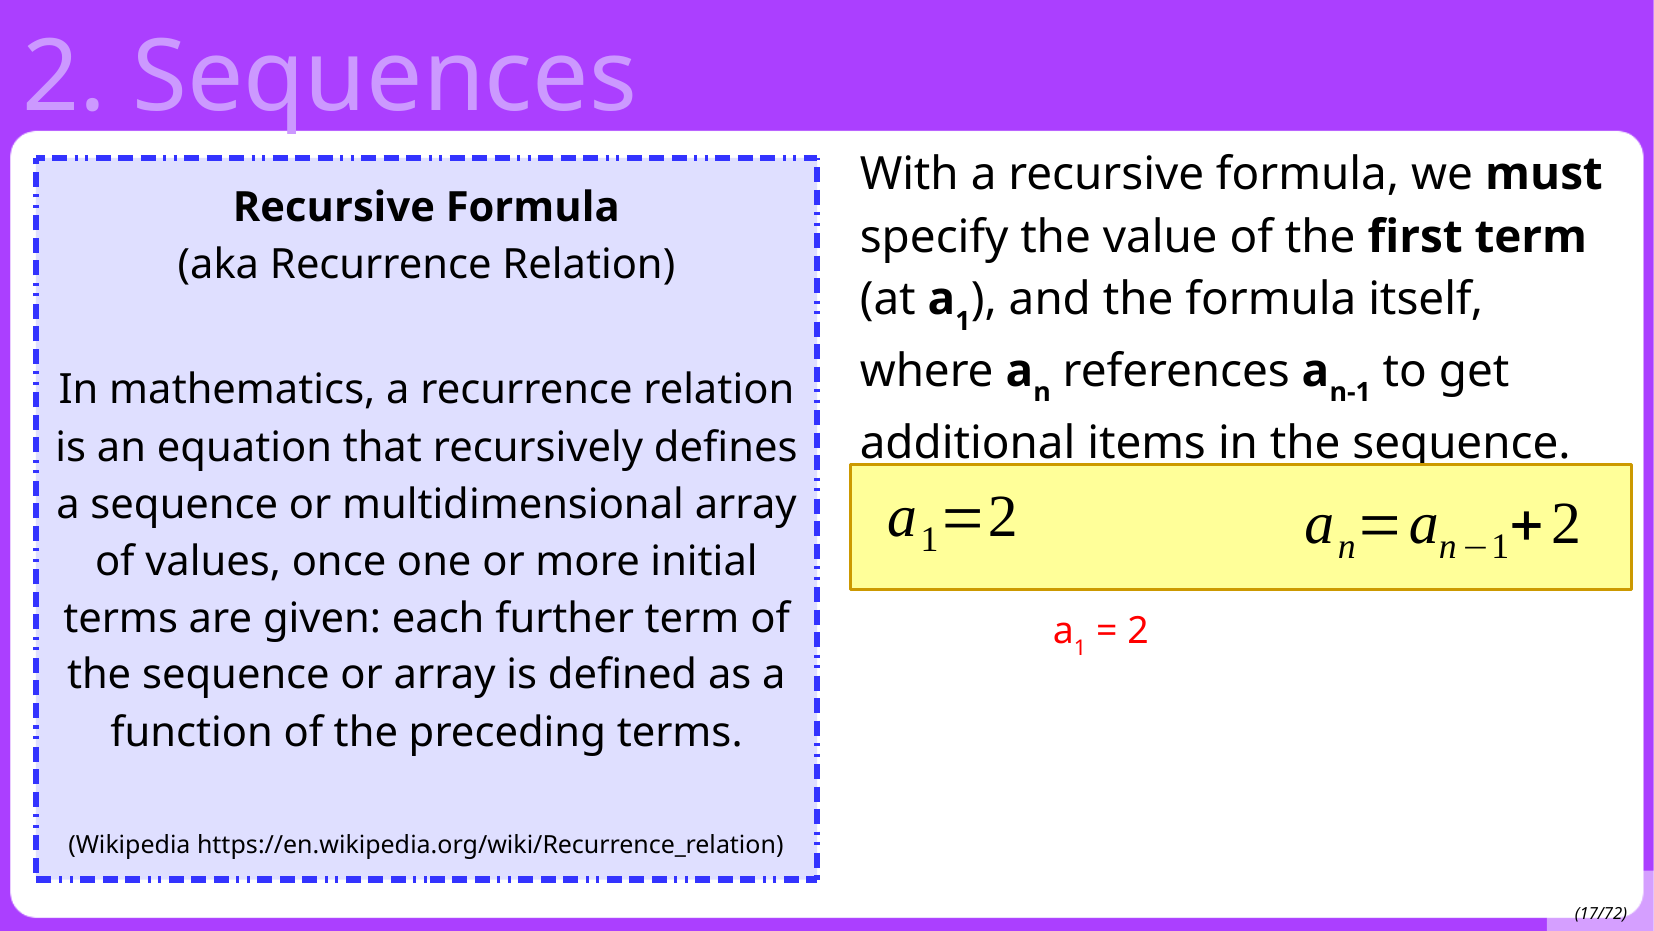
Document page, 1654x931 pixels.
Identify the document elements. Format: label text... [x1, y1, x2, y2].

picture [0, 0, 1654, 931]
title 2. Sequences [22, 13, 1511, 130]
text_box (<number>/72) [1546, 877, 1654, 931]
text_box Recursive Formula (aka Recurrence Relation) In mathematics, a recurrence relation is an equation that recursively defines a sequence or multidimensional array of values, once one or more initial terms are given: each further term of the sequence or array is defined as a function of the preceding terms. (Wikipedia https://en.wikipedia.org/wiki/Recurrence_relation) [35, 157, 818, 880]
text_box a1 = 2 a2 = an-1 + 2 = 2 + 2 = 4 a3 = an-1 + 2 = 4 + 2 = 6 a4 = an-1 + 2 = 6 + 2 = 8 etc. [860, 602, 1624, 890]
chart [872, 484, 1033, 560]
text_box +2 [1624, 870, 1654, 877]
text_box With a recursive formula, we must specify the value of the first term (at a1), and the formula itself, where an references an-1 to get additional items in the sequence. [839, 158, 1624, 455]
chart [1289, 490, 1594, 566]
text_box [850, 464, 1632, 590]
